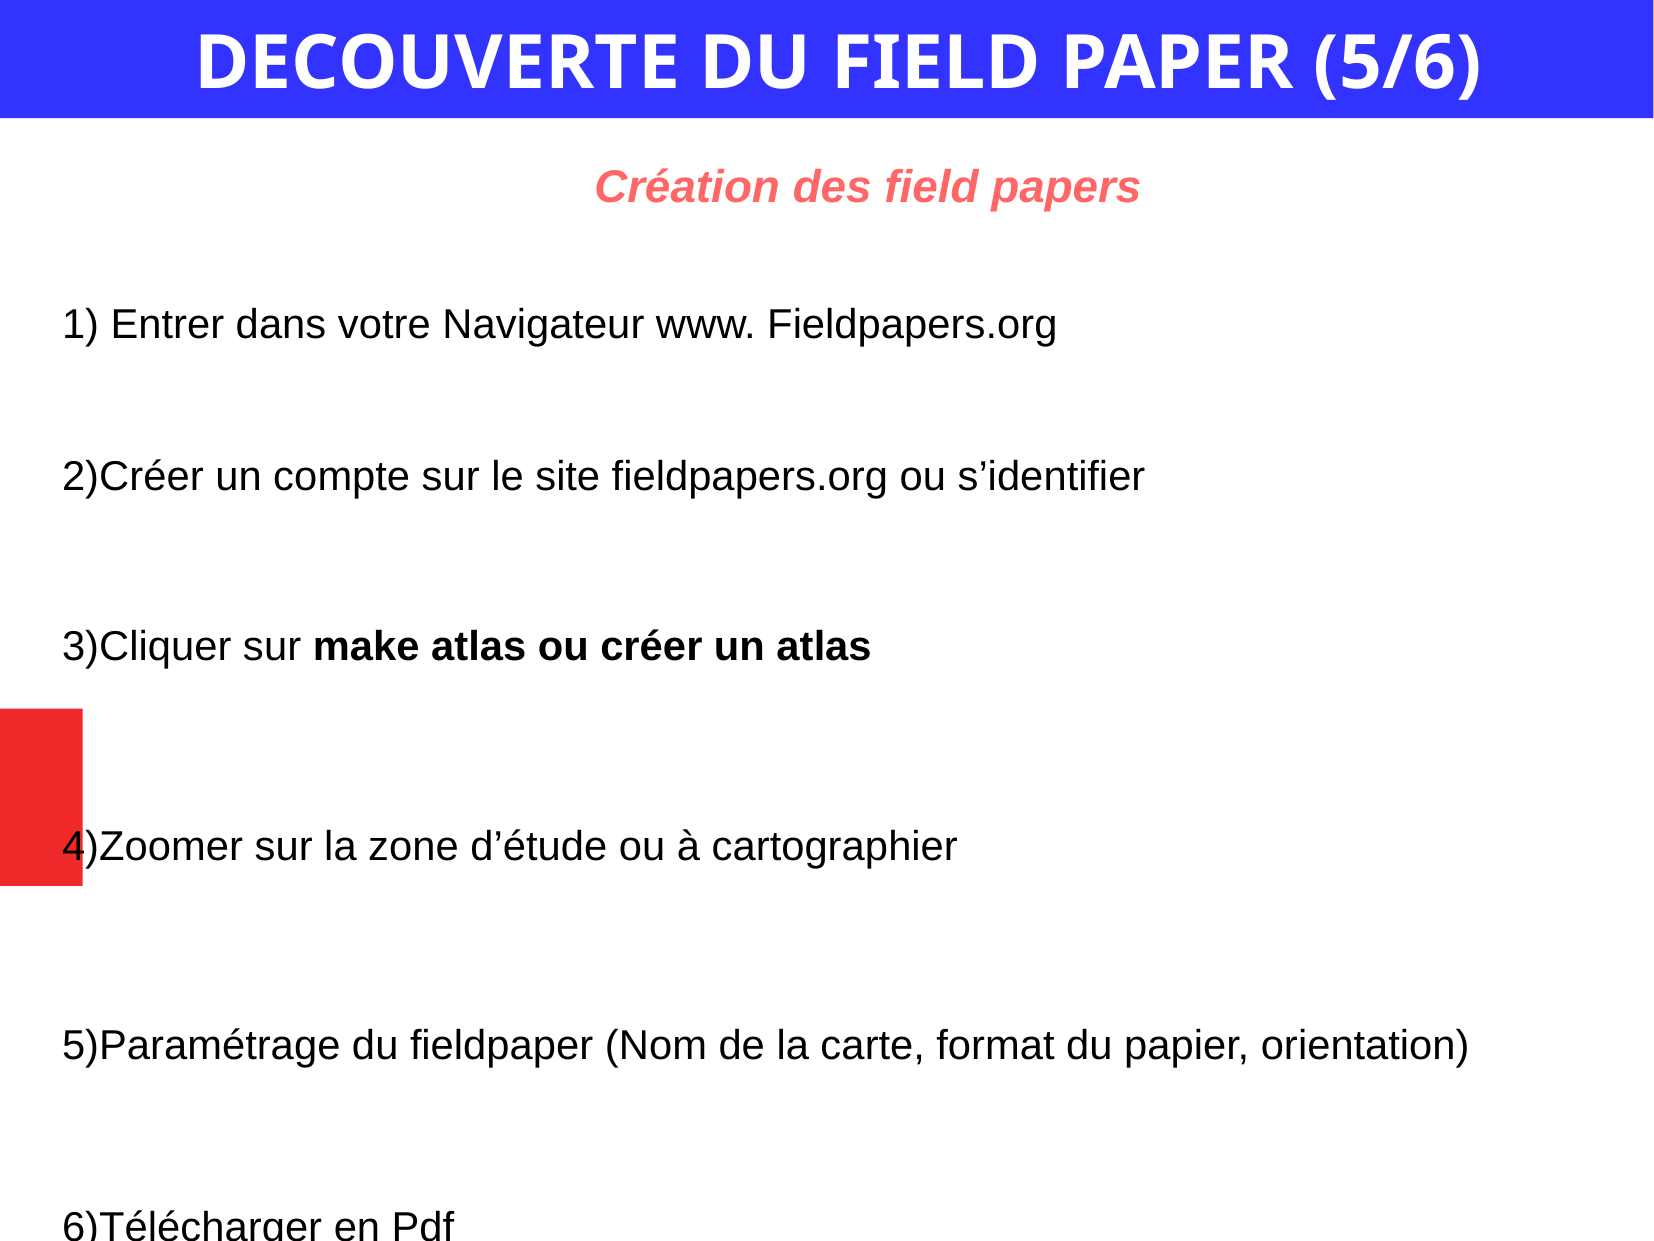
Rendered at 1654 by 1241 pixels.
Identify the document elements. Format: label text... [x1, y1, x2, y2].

title DECOUVERTE DU FIELD PAPER (5/6) [0, 0, 1654, 119]
text_box Entrer dans votre Navigateur www. Fieldpapers.org Créer un compte sur le site fieldpapers.org ou s’identifier Cliquer sur make atlas ou créer un atlas Zoomer sur la zone d’étude ou à cartographier Paramétrage du fieldpaper (Nom de la carte, format du papier, orientation) Télécharger en Pdf [47, 247, 1571, 1211]
text_box Création des field papers [212, 153, 1524, 220]
